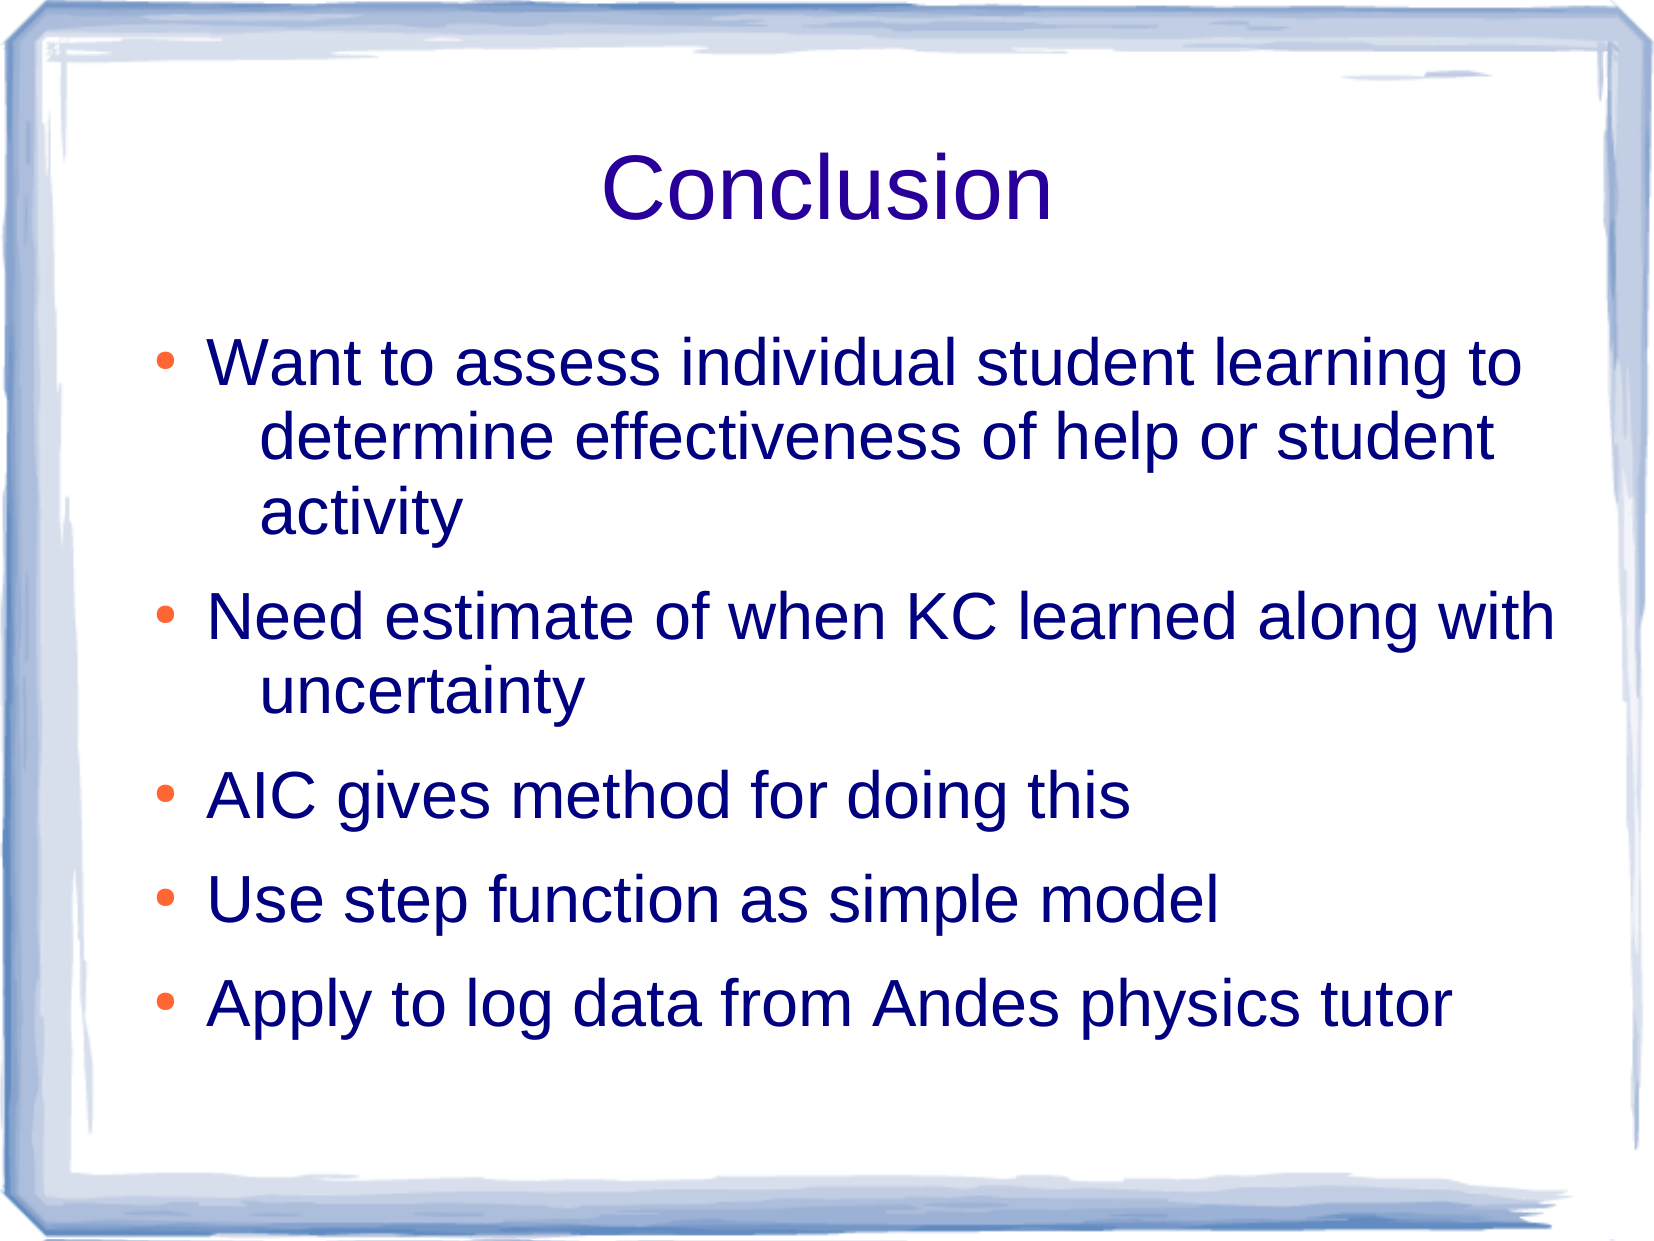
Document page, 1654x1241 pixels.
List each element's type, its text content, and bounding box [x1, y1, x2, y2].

list Want to assess individual student learning to determine effectiveness of help or student activity Need estimate of when KC learned along with uncertainty AIC gives method for doing this Use step function as simple model Apply to log data from Andes physics tutor [118, 324, 1571, 1040]
title Conclusion [83, 91, 1572, 284]
picture [0, 0, 1654, 1241]
